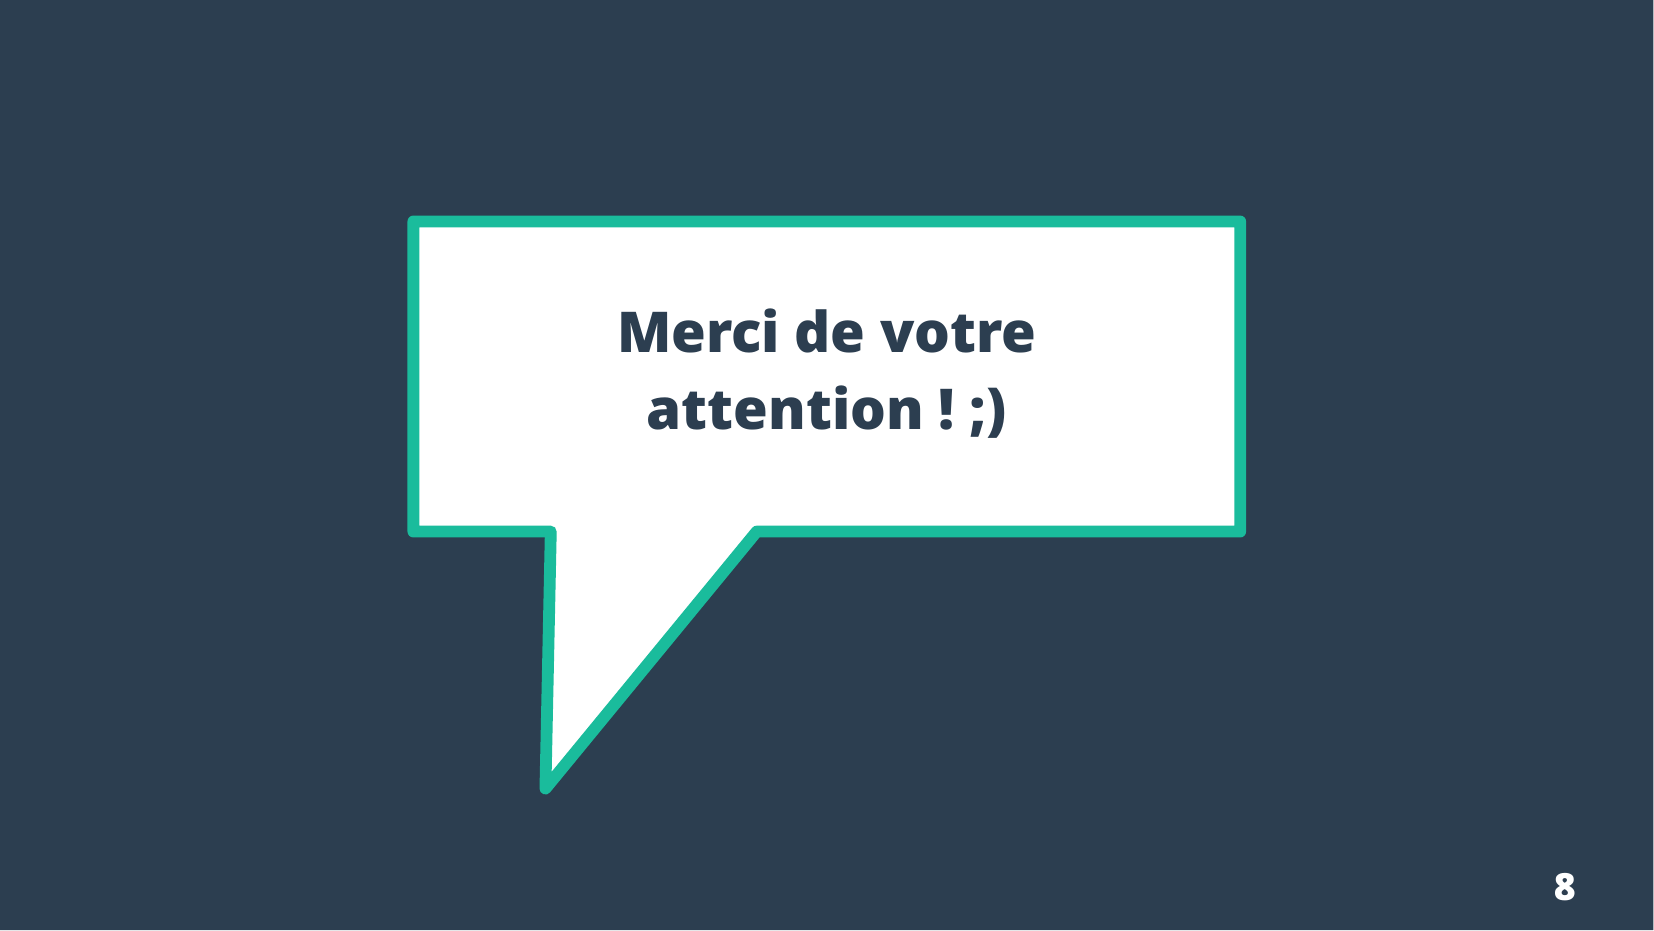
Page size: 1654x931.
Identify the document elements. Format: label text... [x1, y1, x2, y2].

title Merci de votre attention ! ;) [442, 236, 1211, 502]
